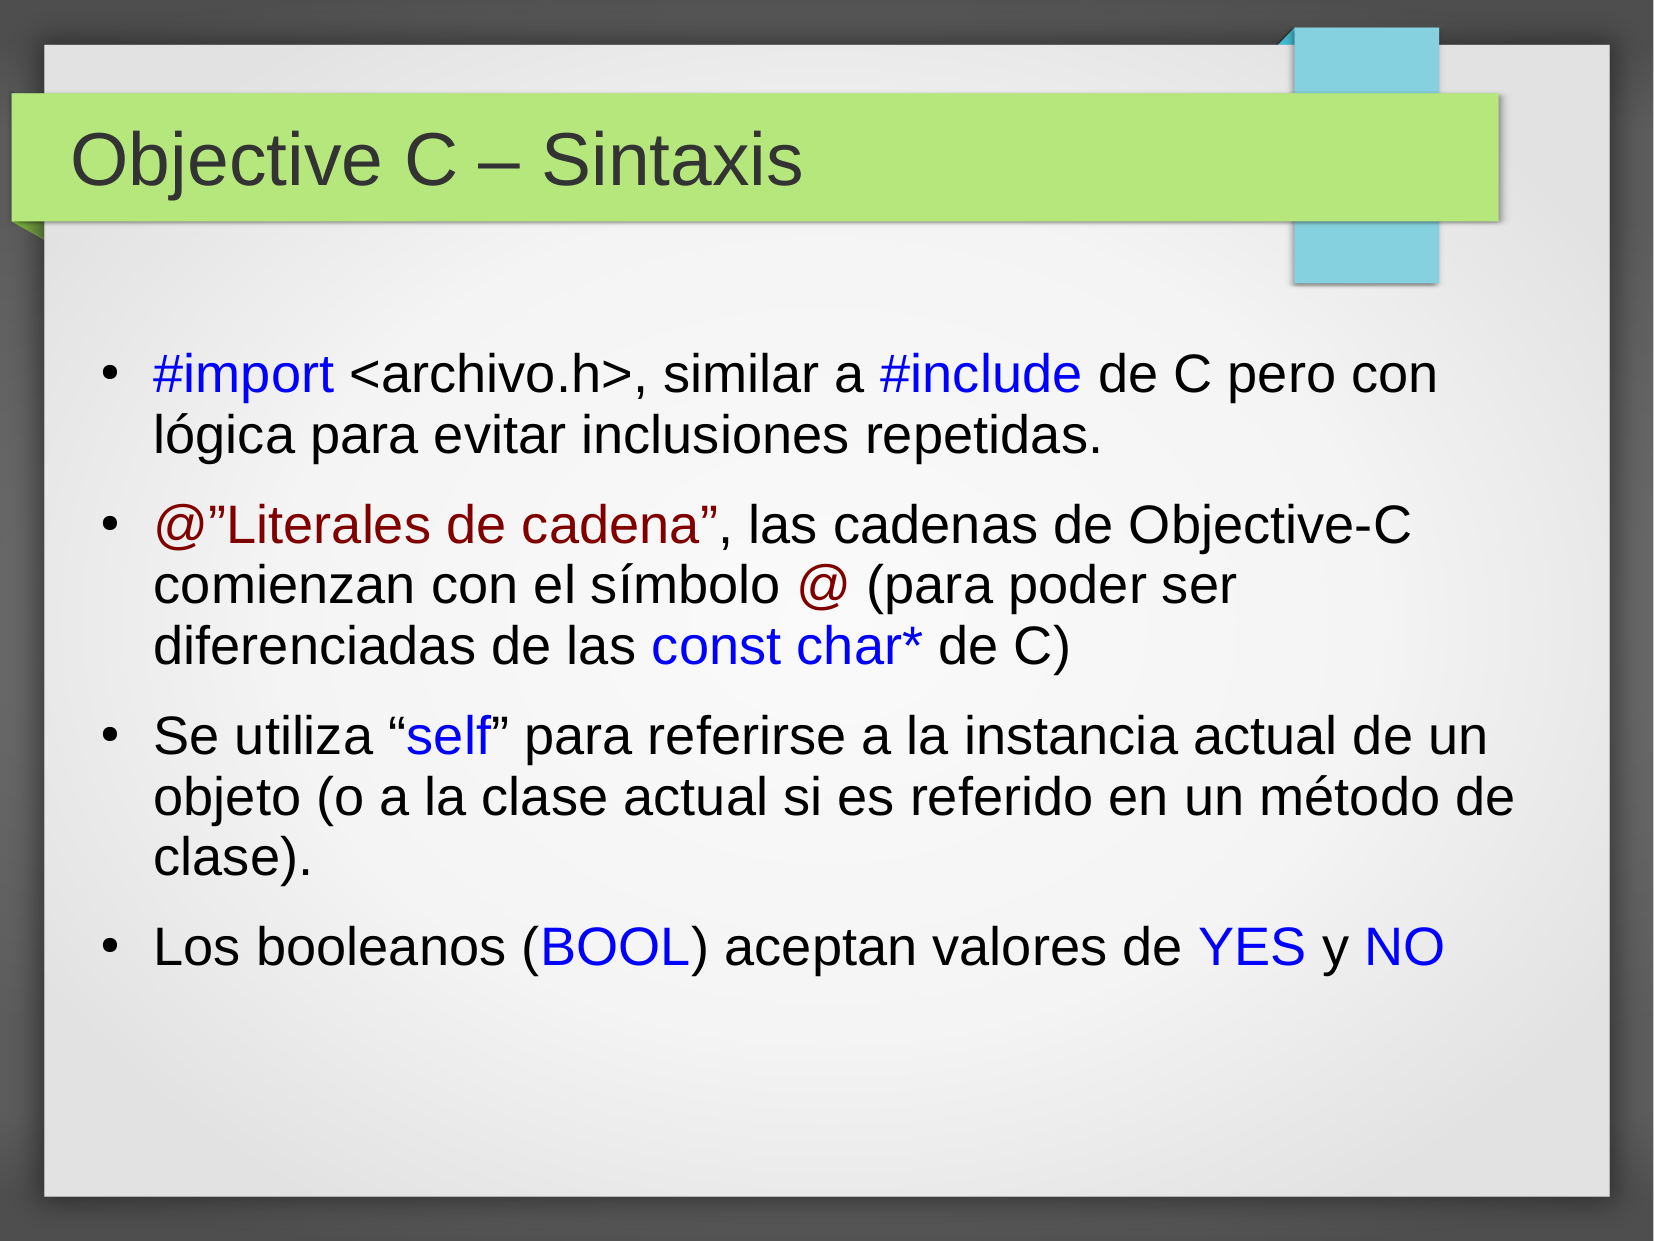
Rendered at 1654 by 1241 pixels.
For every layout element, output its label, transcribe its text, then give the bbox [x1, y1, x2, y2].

list #import <archivo.h>, similar a #include de C pero con lógica para evitar inclusiones repetidas. @”Literales de cadena”, las cadenas de Objective-C comienzan con el símbolo @ (para poder ser diferenciadas de las const char* de C) Se utiliza “self” para referirse a la instancia actual de un objeto (o a la clase actual si es referido en un método de clase). Los booleanos (BOOL) aceptan valores de YES y NO [82, 343, 1538, 1063]
picture [0, 0, 1654, 1241]
title Objective C – Sintaxis [70, 106, 1229, 213]
